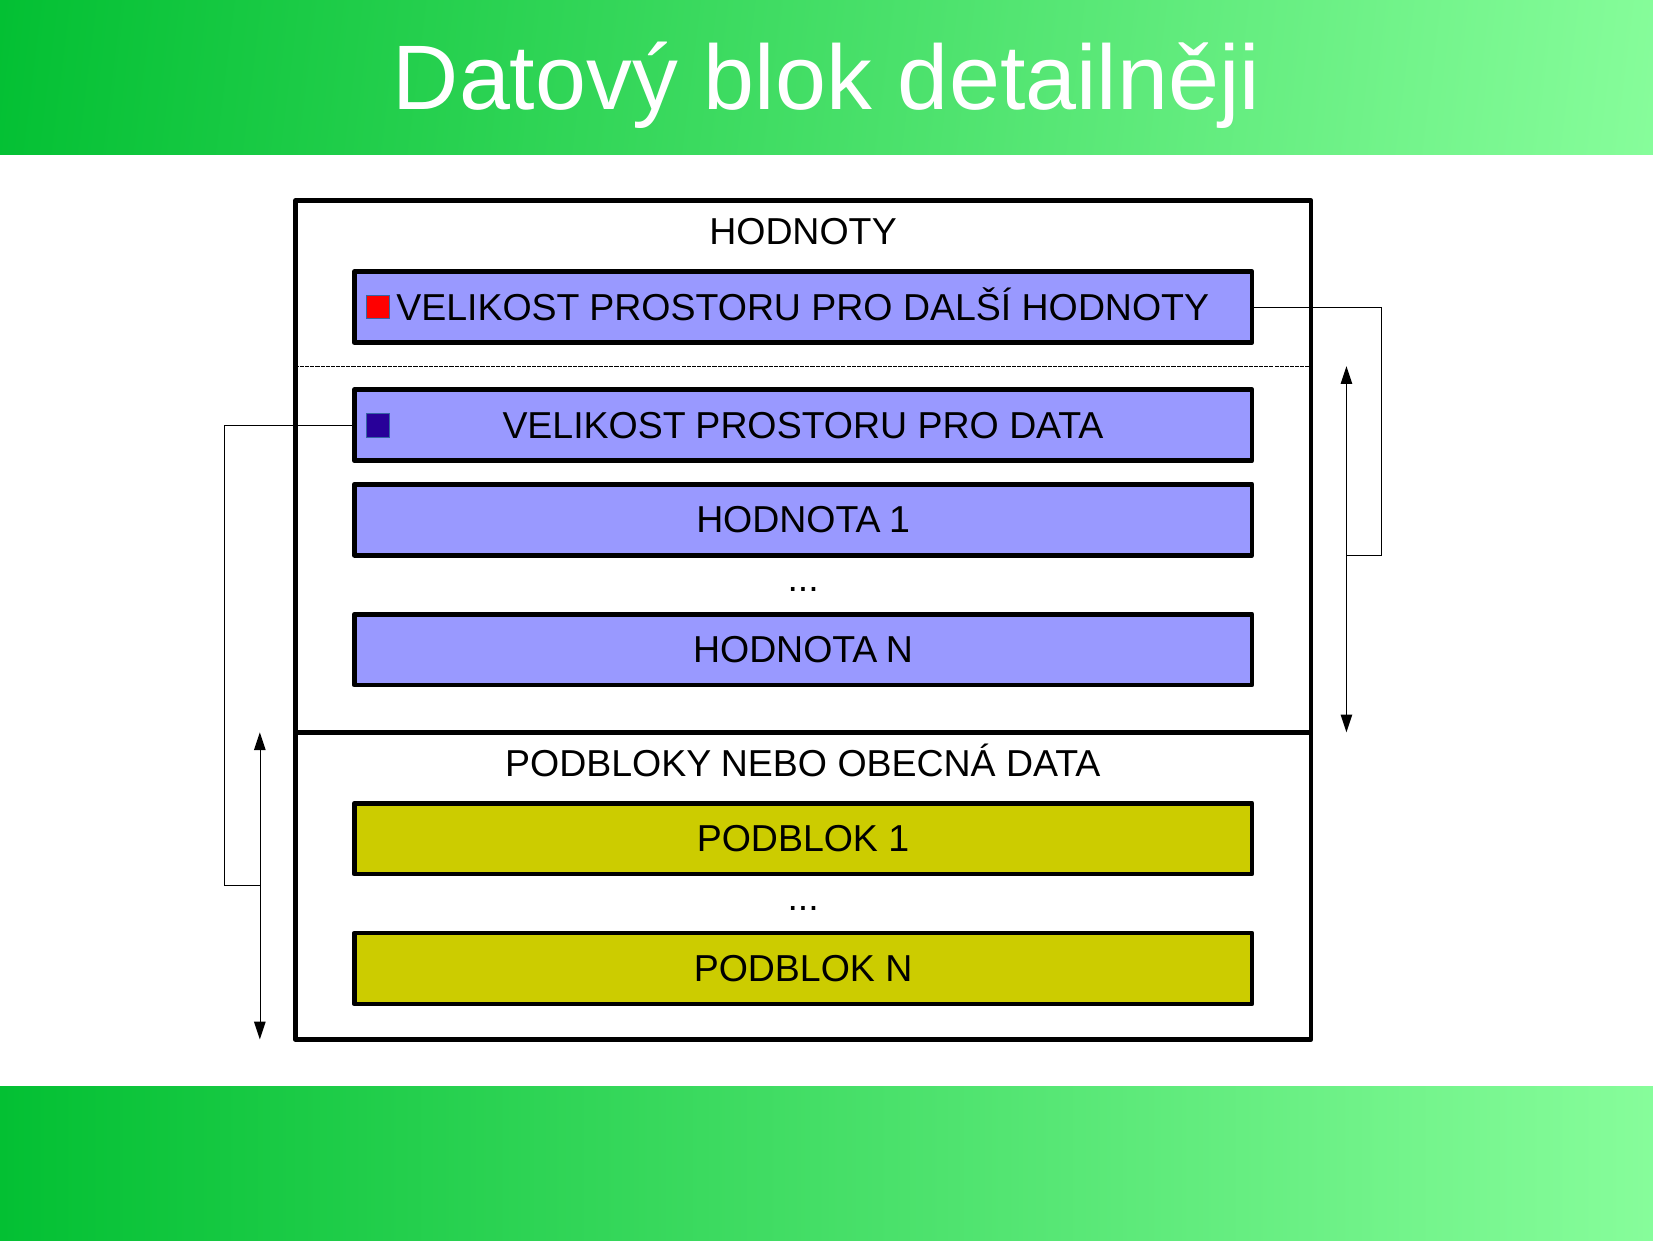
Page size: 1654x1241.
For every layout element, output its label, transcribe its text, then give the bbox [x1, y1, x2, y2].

text_box HODNOTA 1 [354, 484, 1252, 556]
text_box VELIKOST PROSTORU PRO DATA [354, 389, 1252, 461]
text_box PODBLOK N [354, 933, 1252, 1004]
text_box VELIKOST PROSTORU PRO DALŠÍ HODNOTY [354, 271, 1252, 343]
text_box HODNOTY [295, 200, 1312, 732]
text_box HODNOTA N [354, 614, 1252, 686]
title Datový blok detailněji [82, 25, 1571, 130]
text_box PODBLOK 1 [354, 803, 1252, 875]
text_box [366, 295, 390, 319]
text_box PODBLOKY NEBO OBECNÁ DATA [295, 732, 1312, 1040]
text_box [366, 413, 390, 438]
